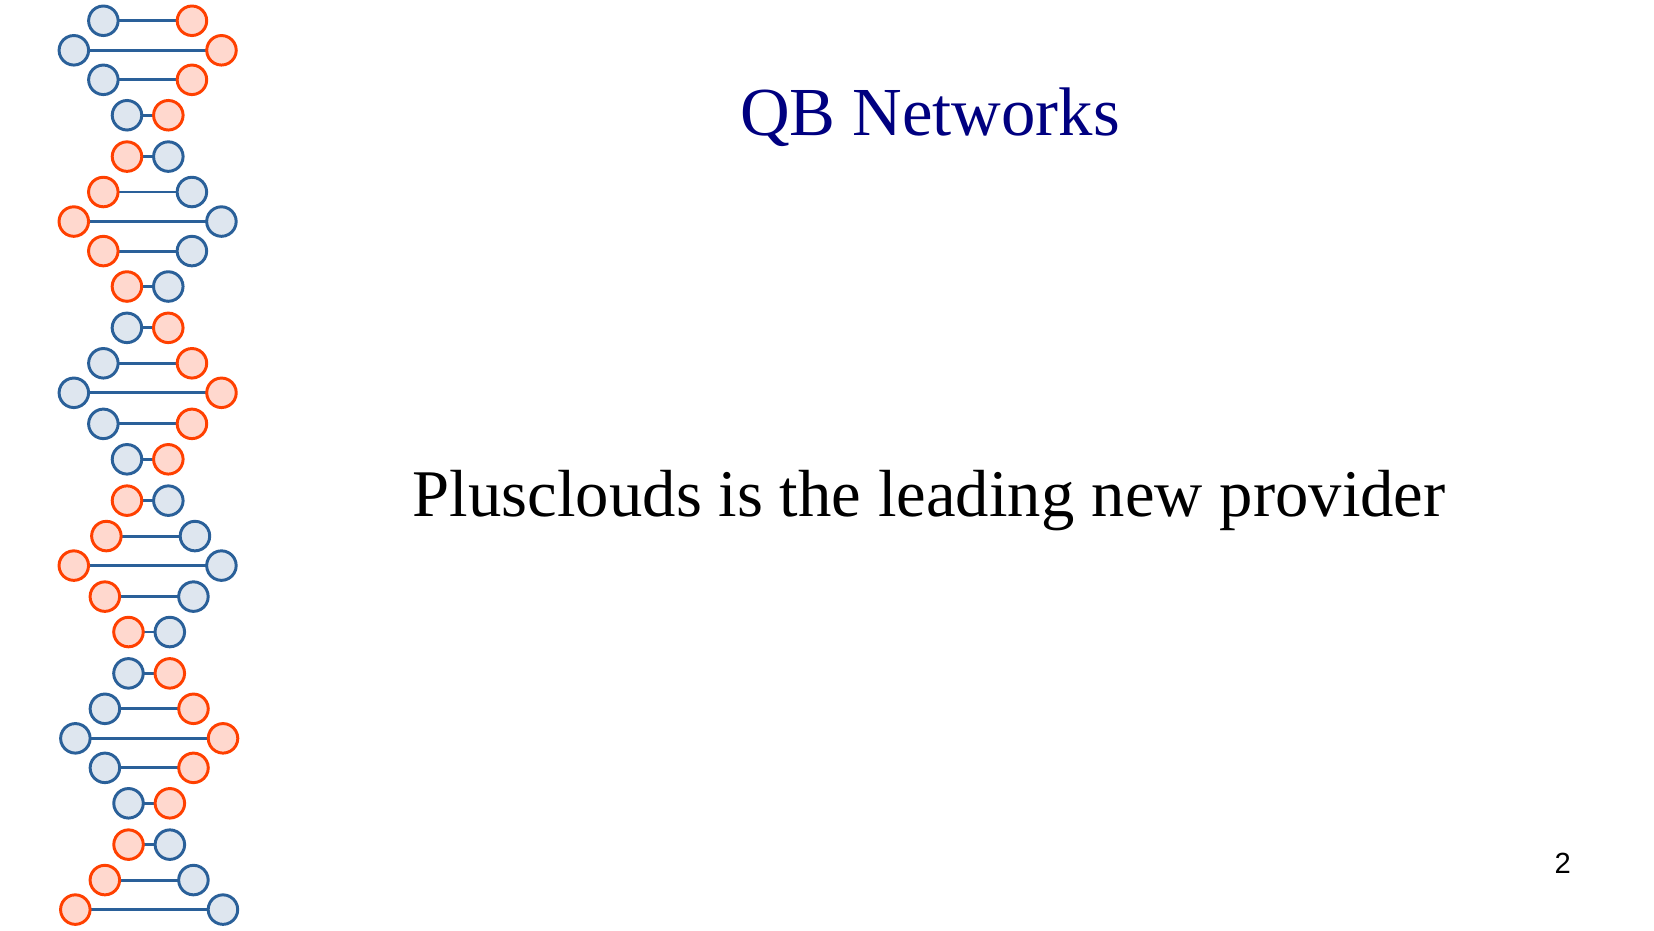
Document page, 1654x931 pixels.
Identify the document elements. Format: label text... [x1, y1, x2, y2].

title QB Networks [265, 35, 1595, 189]
subtitle Plusclouds is the leading new provider [265, 224, 1595, 764]
